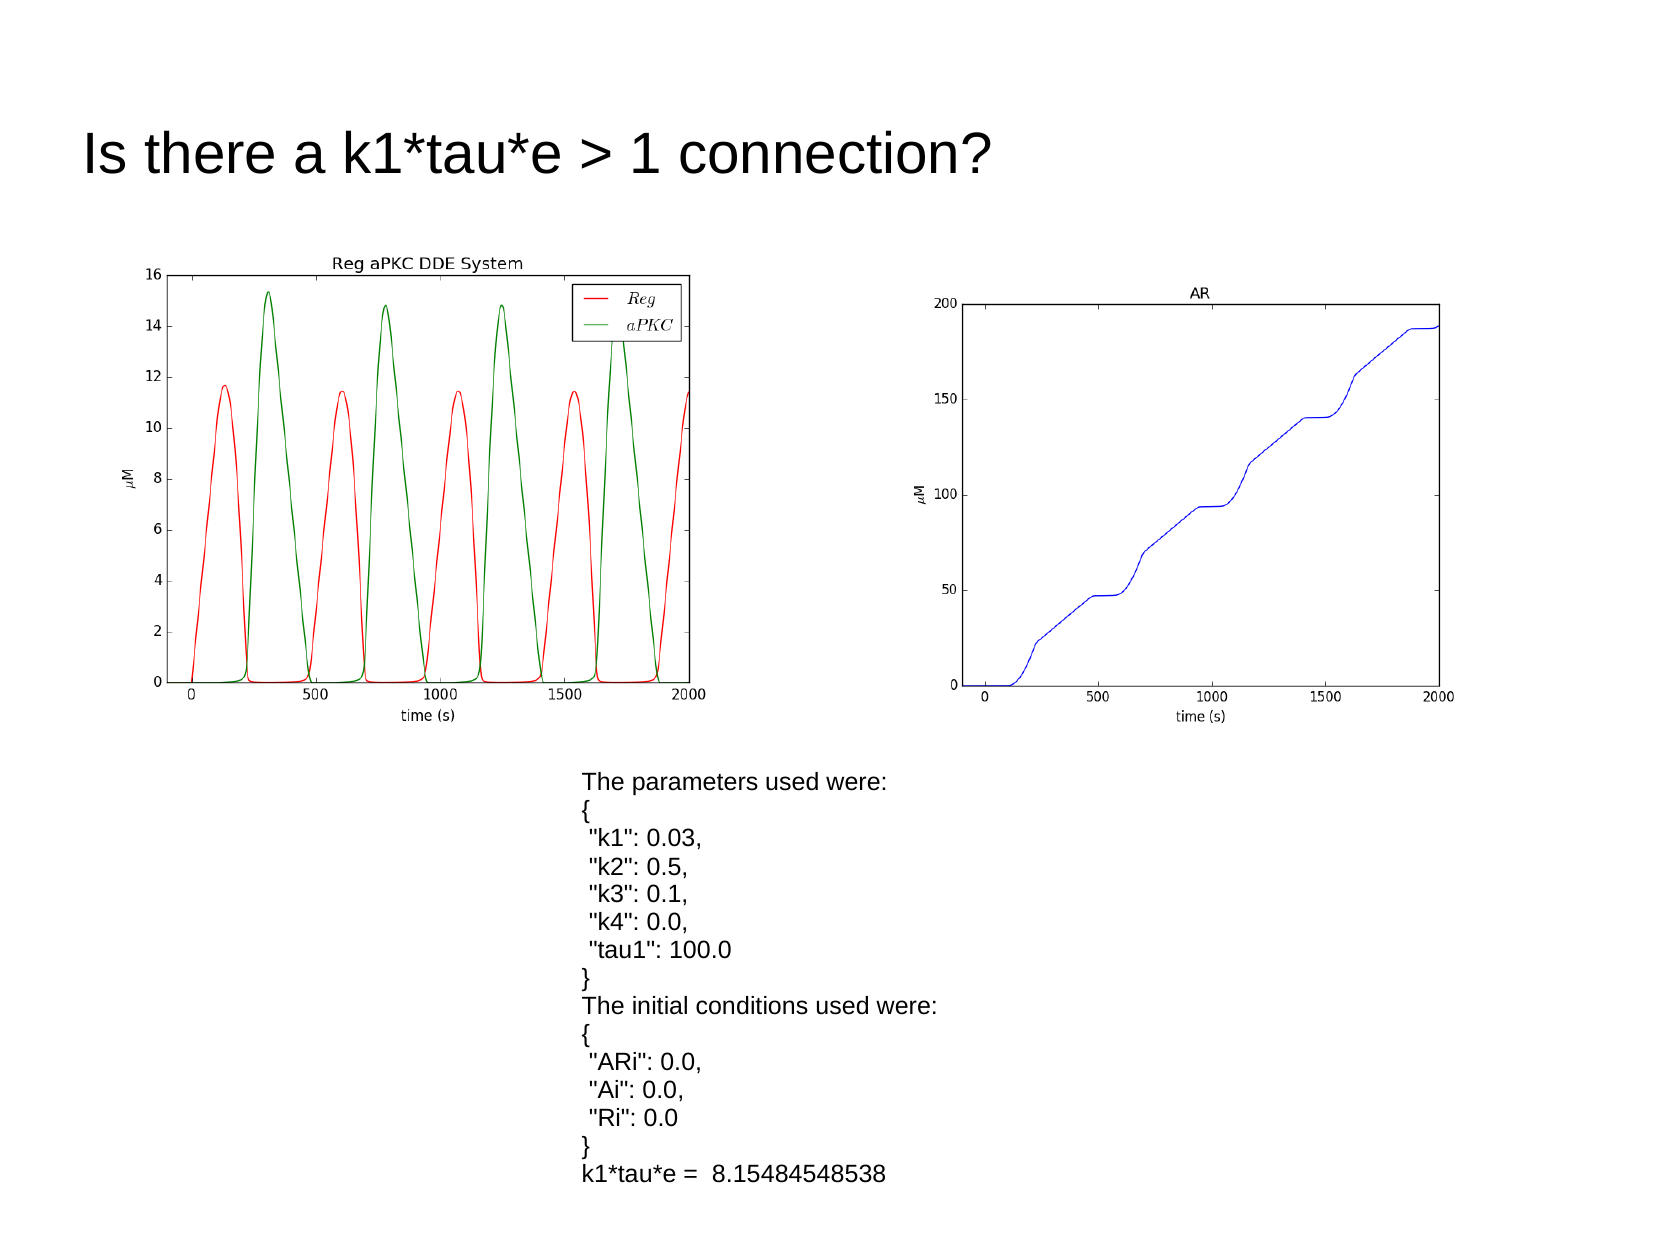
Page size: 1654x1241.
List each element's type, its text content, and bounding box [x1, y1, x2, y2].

picture [82, 224, 756, 733]
picture [885, 256, 1500, 733]
title Is there a k1*tau*e > 1 connection? [82, 49, 1571, 257]
text_box The parameters used were: { "k1": 0.03, "k2": 0.5, "k3": 0.1, "k4": 0.0, "tau1": 100.0 } The initial conditions used were: { "ARi": 0.0, "Ai": 0.0, "Ri": 0.0 } k1*tau*e = 8.15484548538 [566, 760, 1140, 1241]
